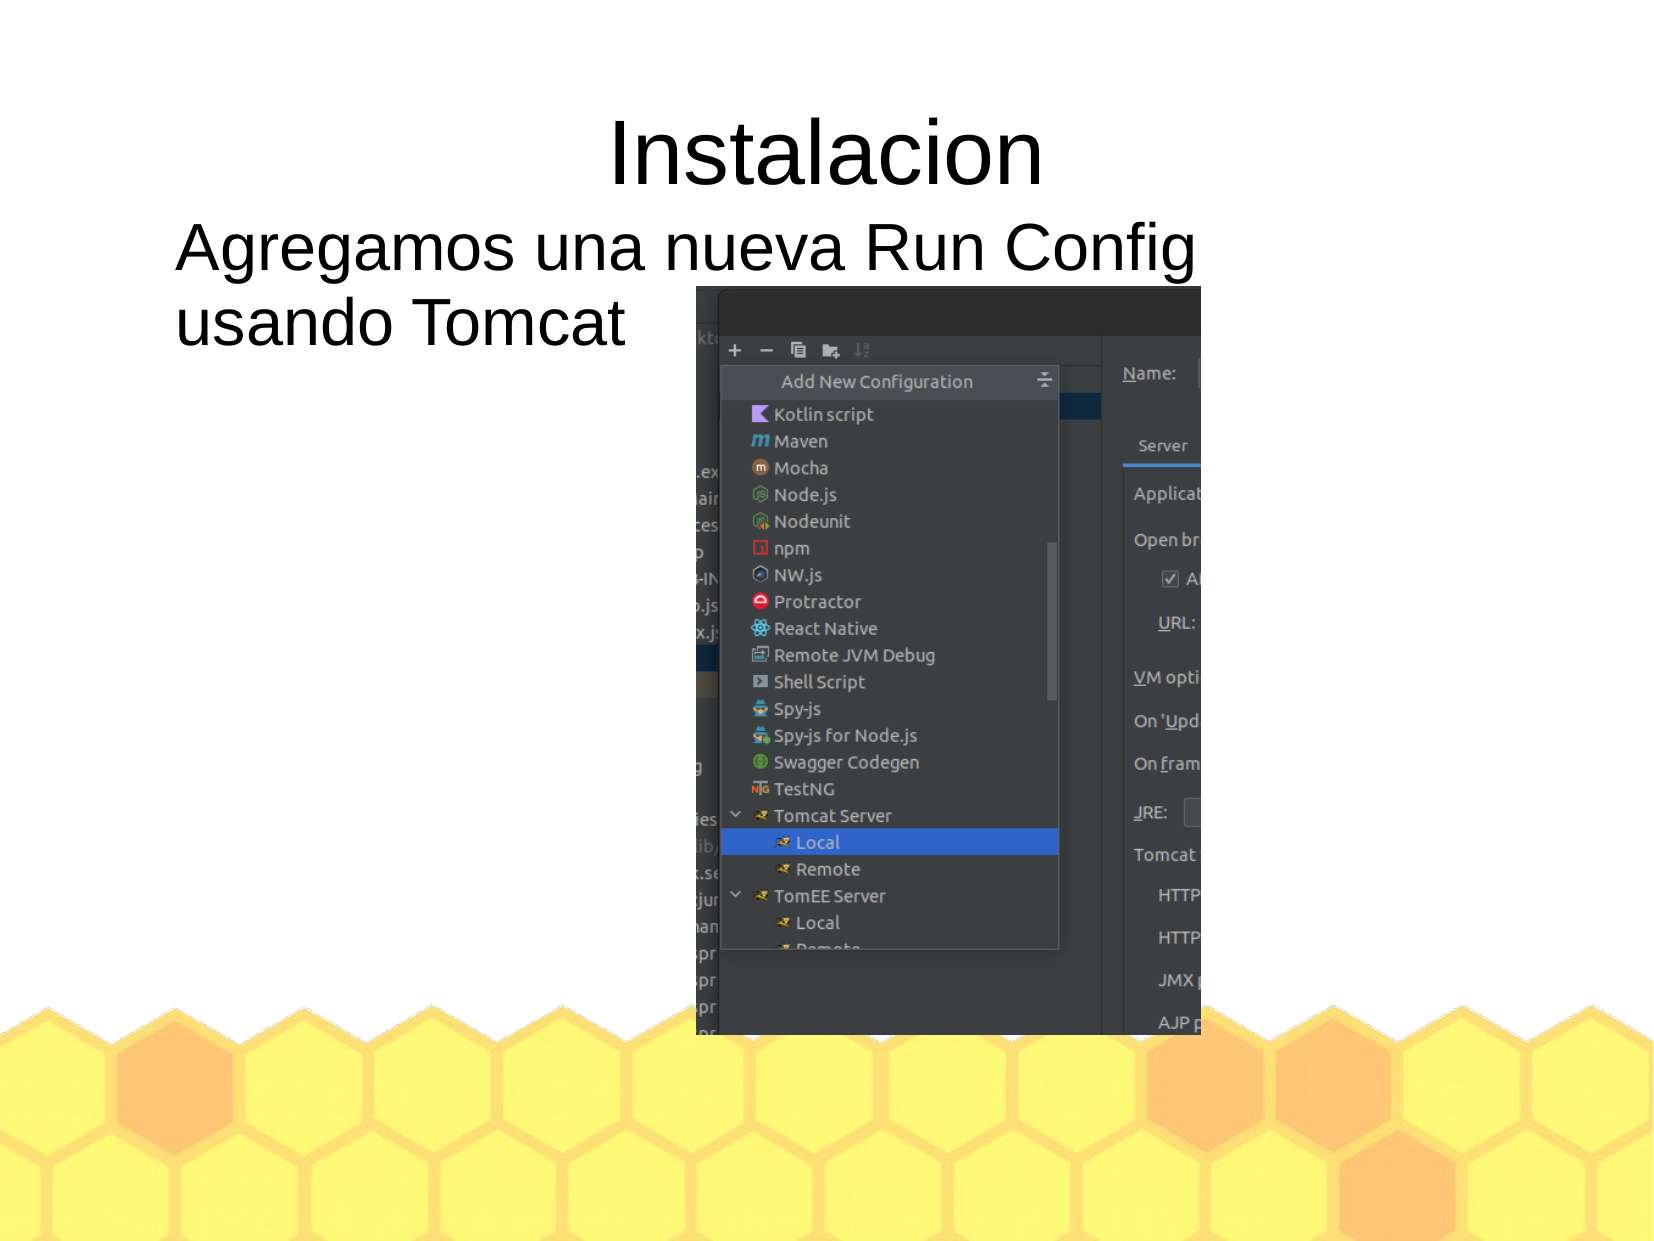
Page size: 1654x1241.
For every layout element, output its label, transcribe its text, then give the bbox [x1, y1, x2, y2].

list Agregamos una nueva Run Config usando Tomcat [105, 210, 1433, 830]
picture [0, 286, 1654, 1241]
title Instalacion [82, 49, 1571, 257]
